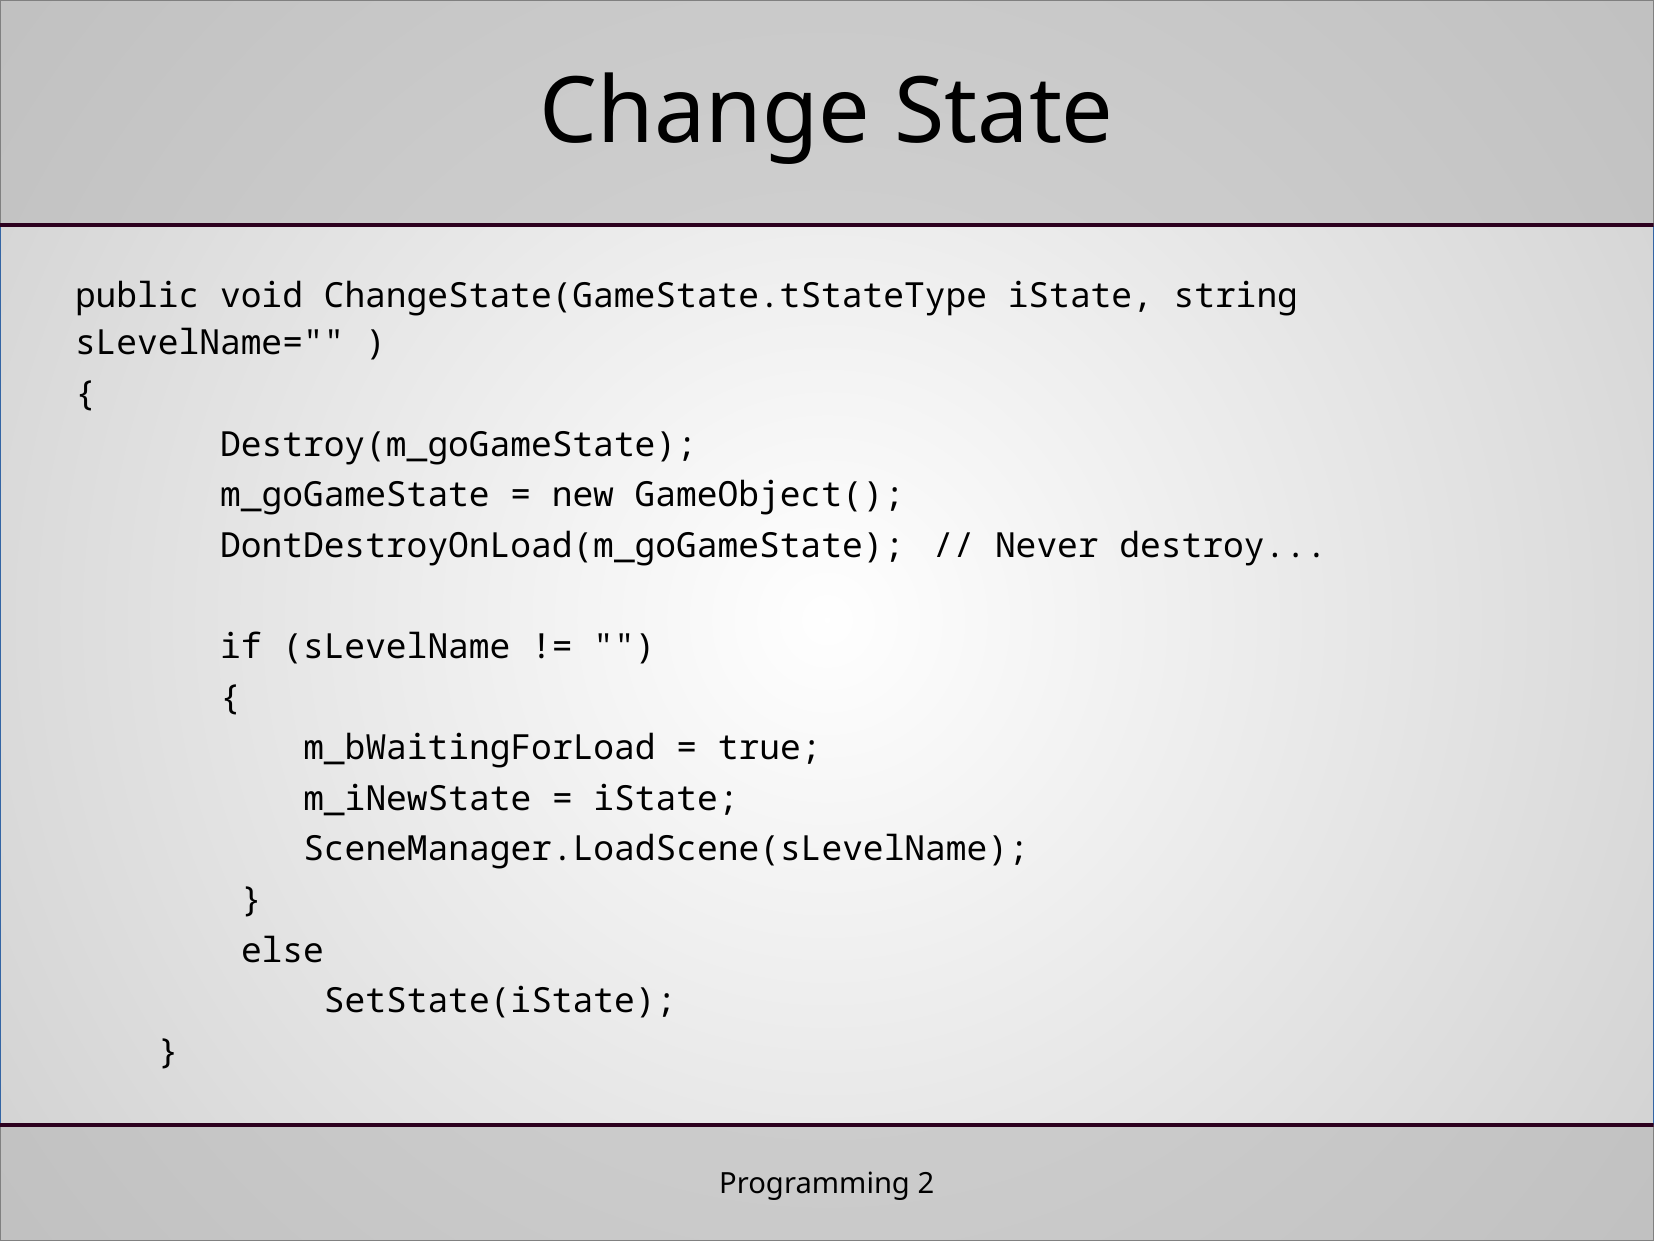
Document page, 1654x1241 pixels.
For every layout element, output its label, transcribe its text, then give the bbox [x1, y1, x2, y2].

list public void ChangeState(GameState.tStateType iState, string sLevelName="" ) { Destroy(m_goGameState); m_goGameState = new GameObject(); DontDestroyOnLoad(m_goGameState); // Never destroy... if (sLevelName != "") { m_bWaitingForLoad = true; m_iNewState = iState; SceneManager.LoadScene(sLevelName); } else SetState(iState); } [75, 270, 1571, 1075]
title Change State [82, 34, 1571, 181]
